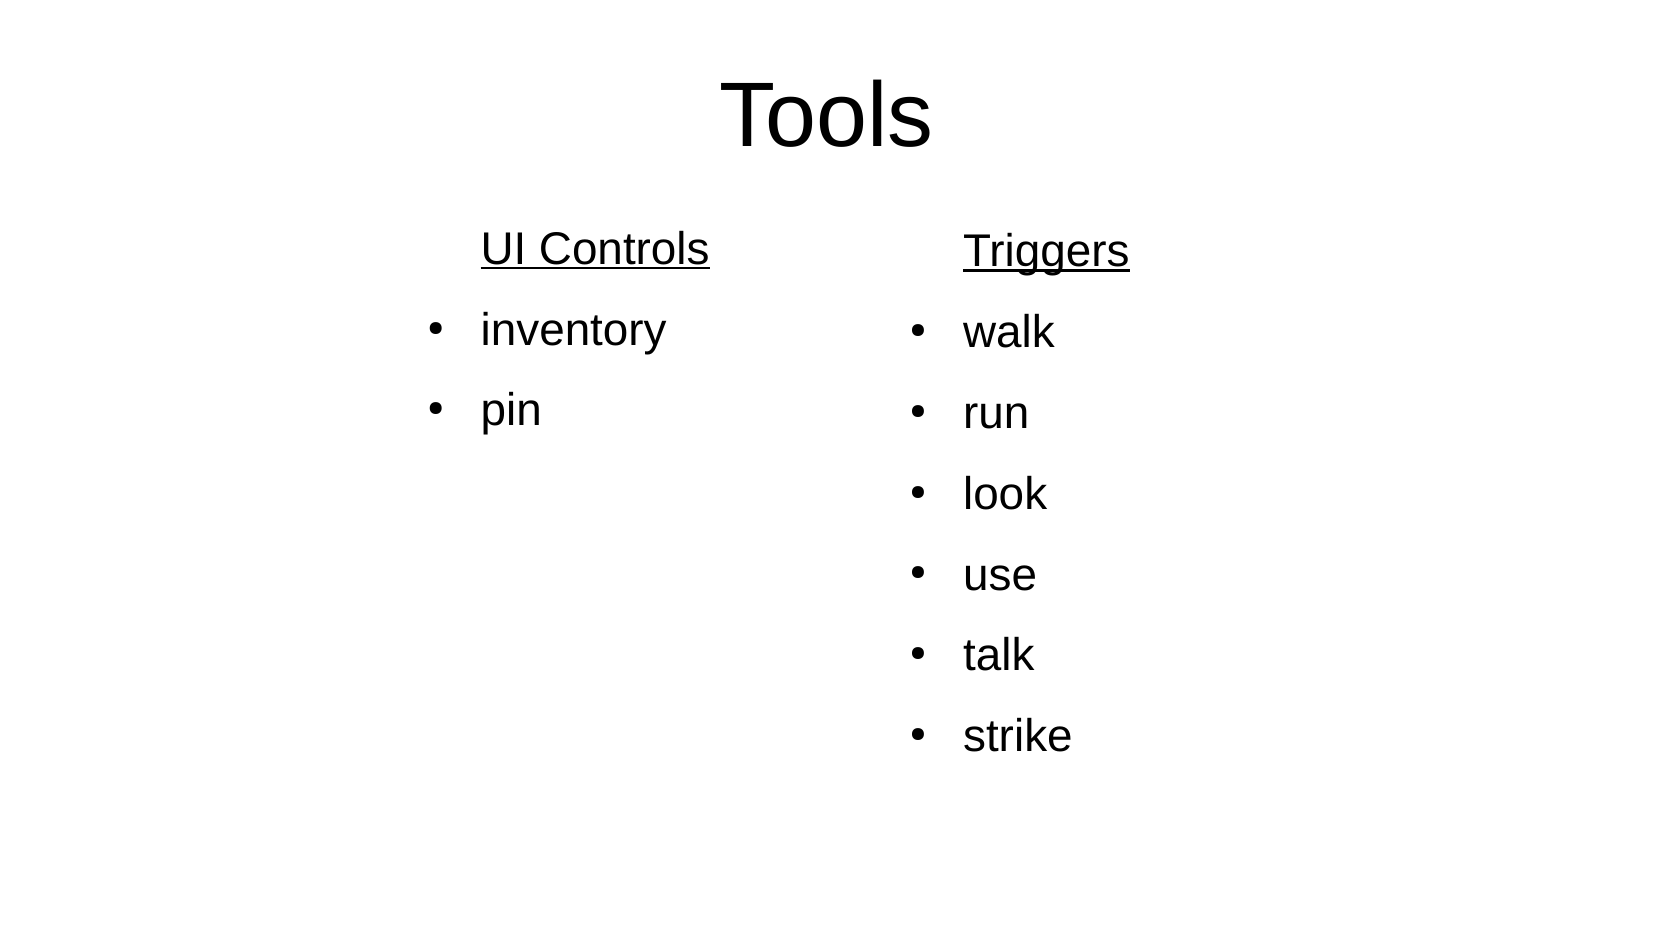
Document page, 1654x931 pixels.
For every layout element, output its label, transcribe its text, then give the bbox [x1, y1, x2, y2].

title Tools [82, 37, 1571, 193]
list Triggers walk run look use talk strike [892, 225, 1291, 765]
list UI Controls inventory pin [409, 222, 798, 763]
